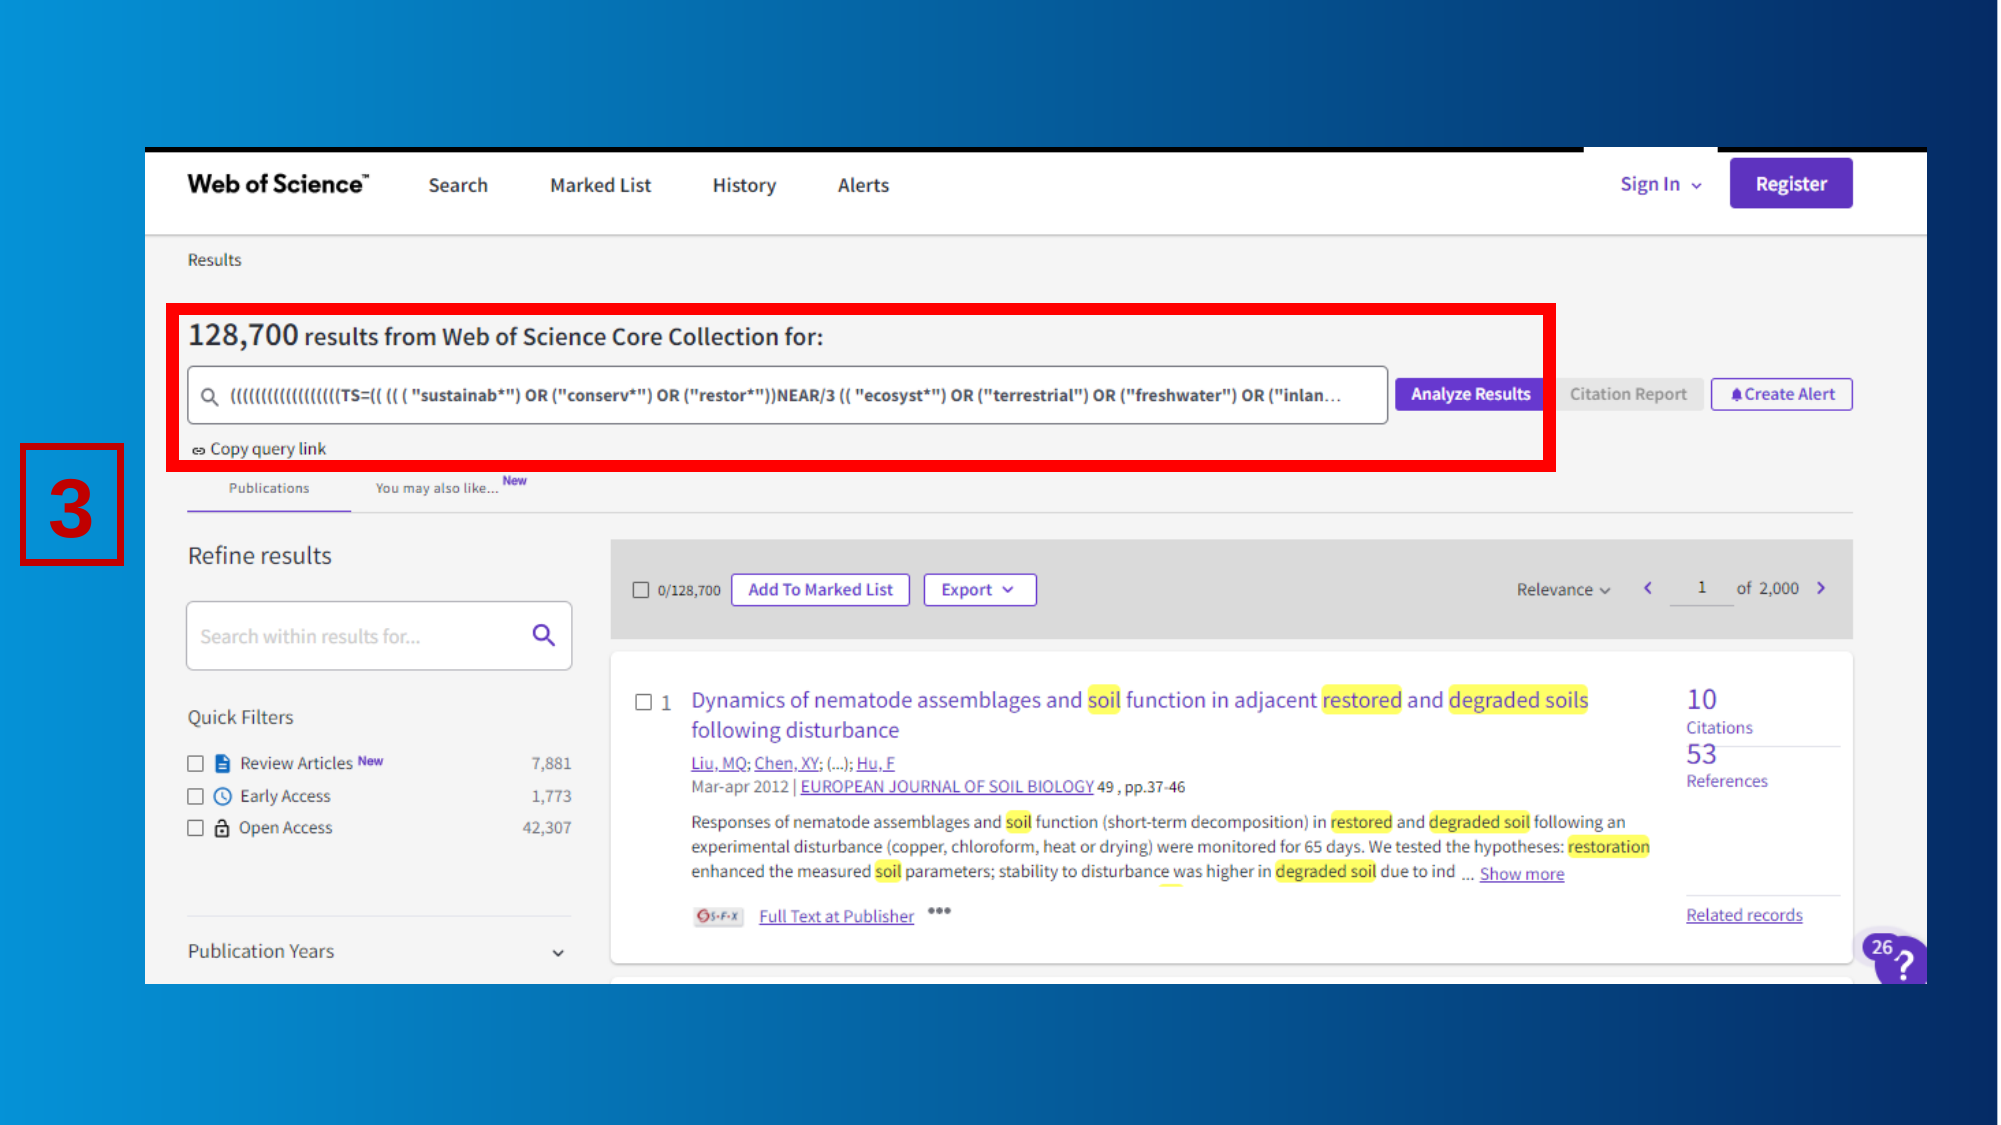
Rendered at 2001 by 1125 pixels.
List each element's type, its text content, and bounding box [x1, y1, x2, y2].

text_box 3 [22, 446, 121, 563]
picture [146, 0, 1927, 1125]
